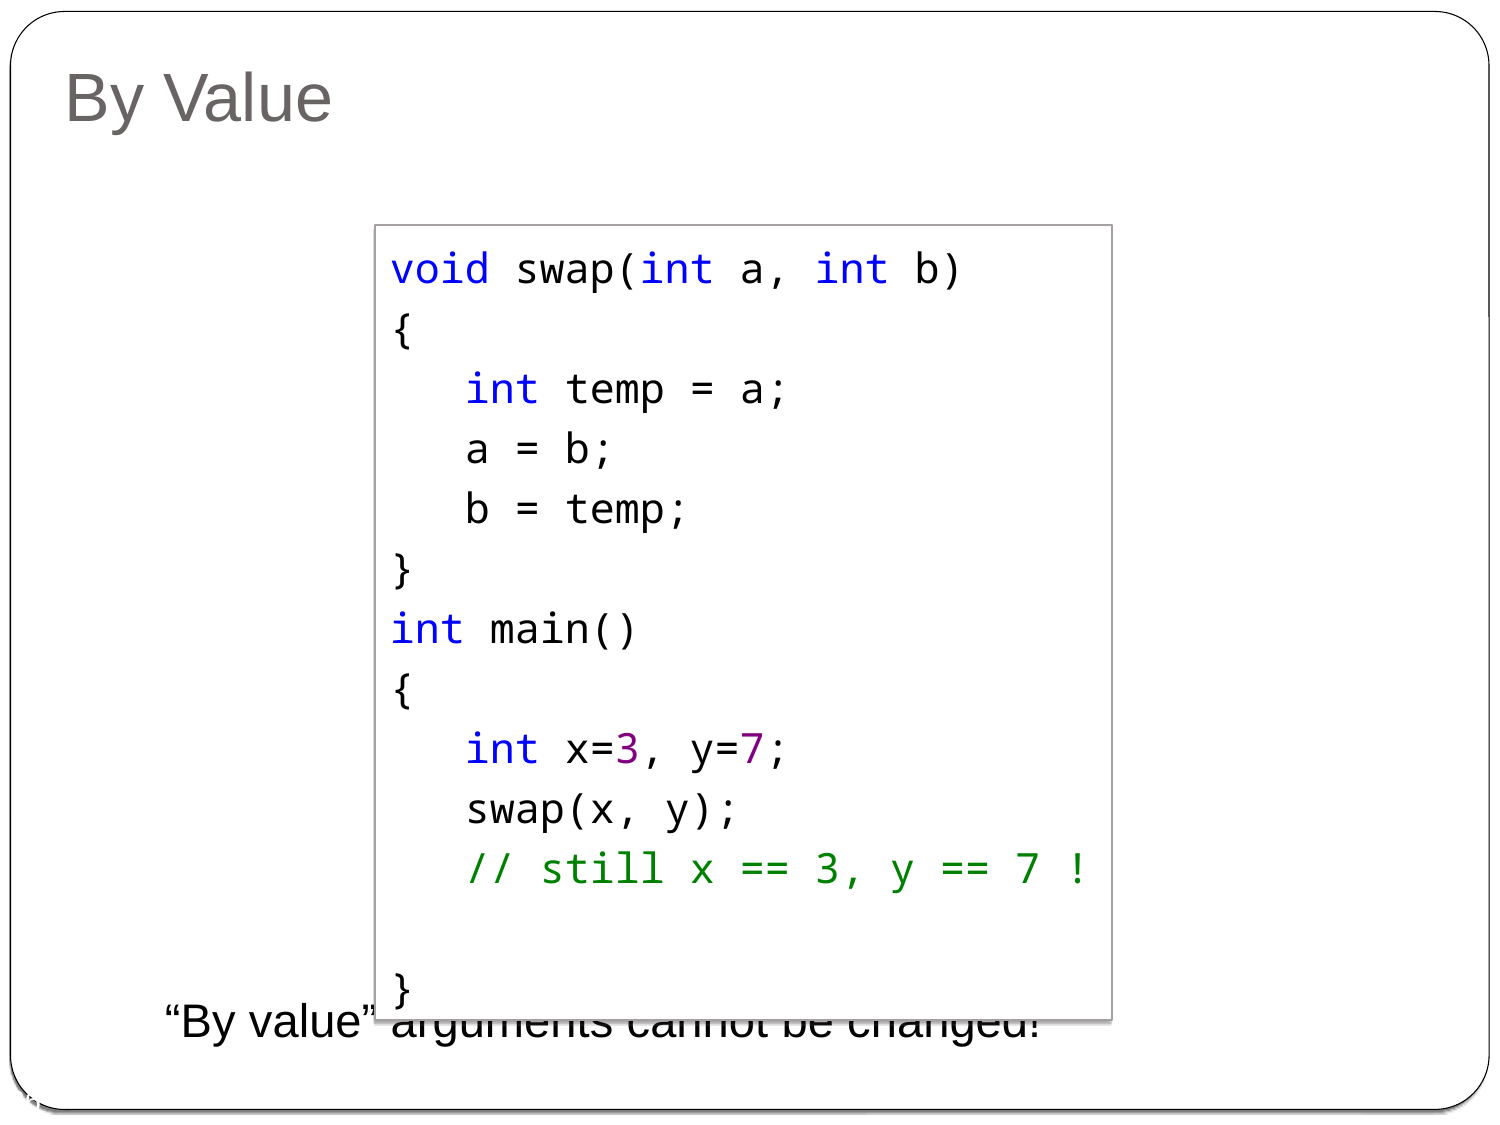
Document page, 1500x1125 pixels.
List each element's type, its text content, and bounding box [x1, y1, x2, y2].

text_box void swap(int a, int b) { int temp = a; a = b; b = temp; } int main() { int x=3, y=7; swap(x, y); // still x == 3, y == 7 ! } [374, 224, 1113, 1020]
list “By value” arguments cannot be changed! [150, 312, 1425, 1063]
slide_number <number> [0, 1074, 50, 1125]
title By Value [50, 45, 1450, 150]
